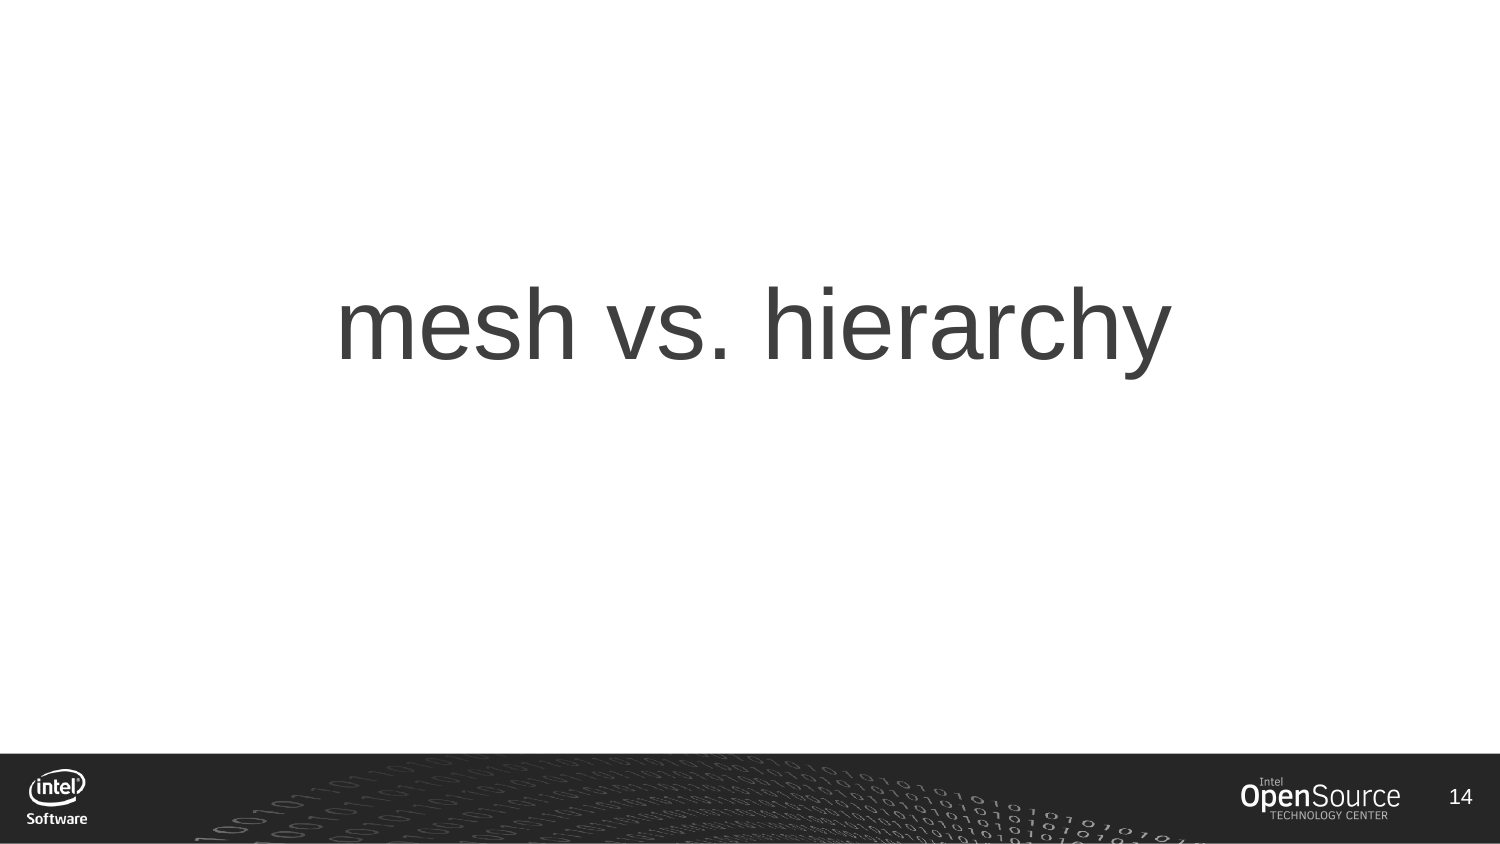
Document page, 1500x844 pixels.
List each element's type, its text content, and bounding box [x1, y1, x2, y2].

picture [1220, 757, 1418, 839]
picture [27, 753, 87, 844]
title mesh vs. hierarchy [79, 259, 1430, 413]
